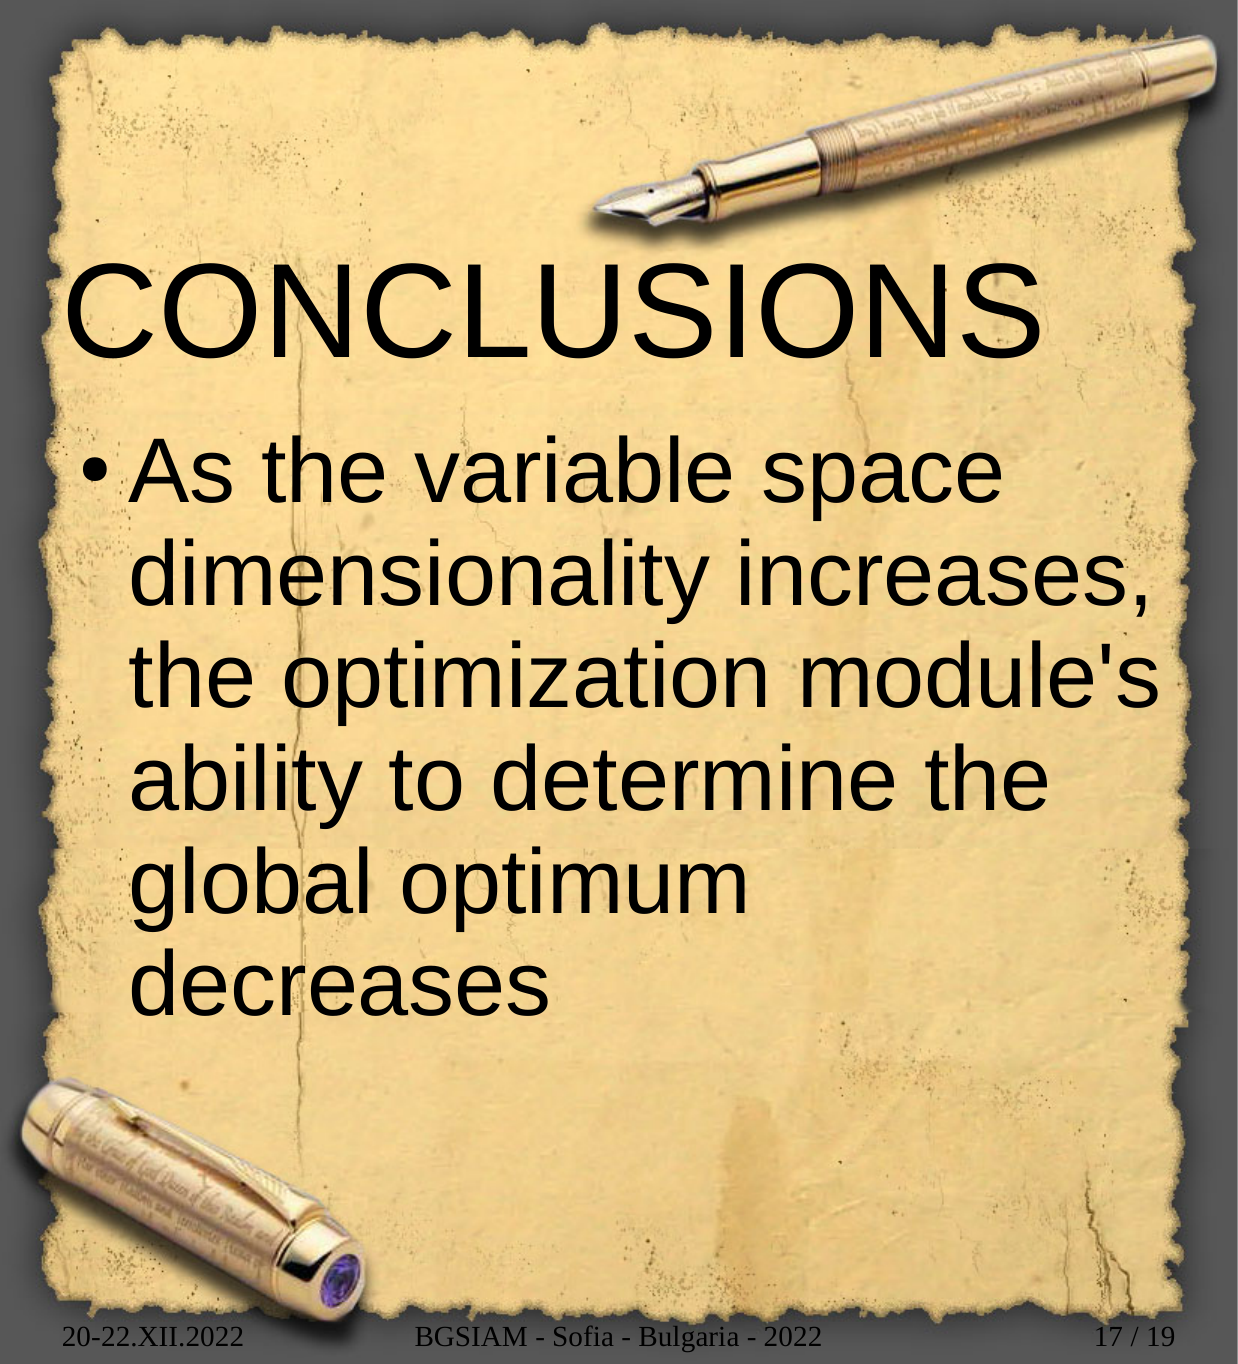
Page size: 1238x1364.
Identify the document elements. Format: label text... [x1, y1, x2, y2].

picture [0, 0, 1238, 1364]
list As the variable space dimensionality increases, the optimization module's ability to determine the global optimum decreases [61, 420, 1176, 1110]
title Conclusions [61, 236, 1176, 387]
